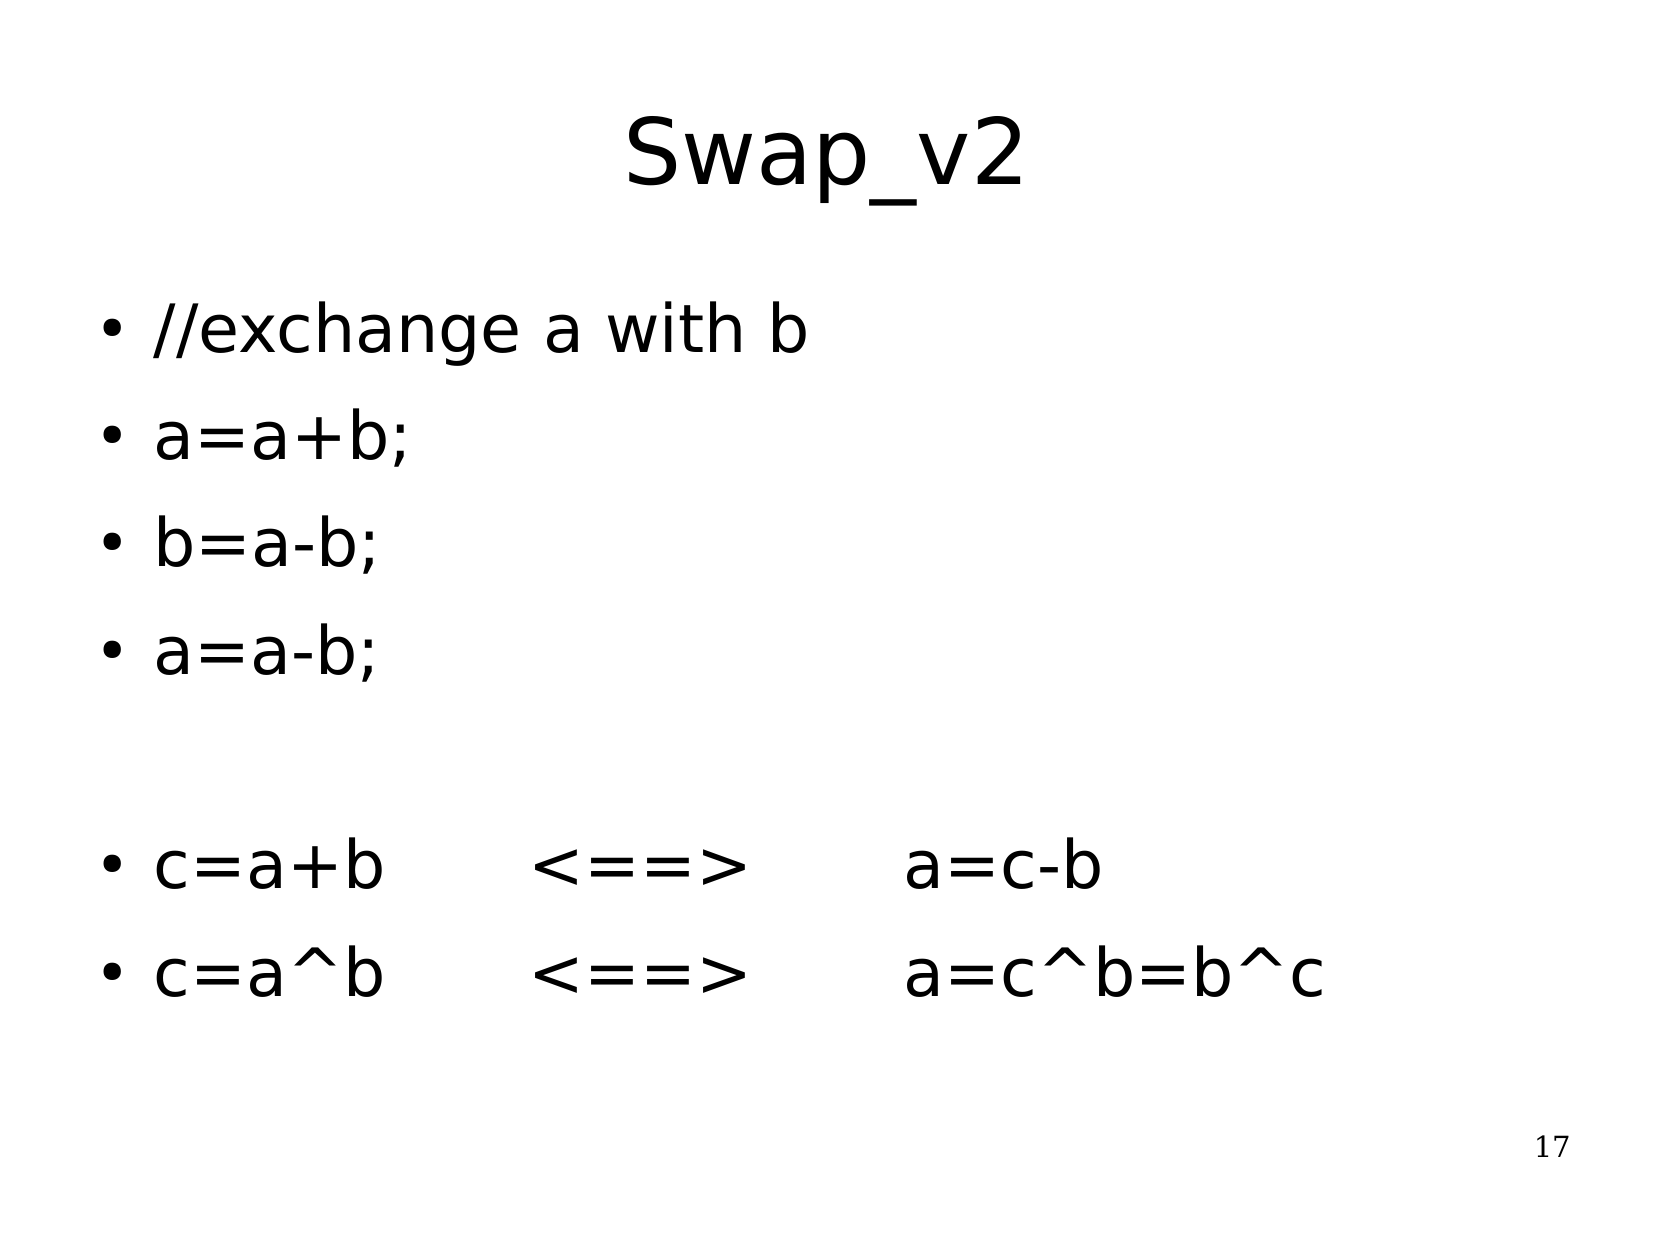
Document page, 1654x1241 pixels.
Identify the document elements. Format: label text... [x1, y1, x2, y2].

list //exchange a with b a=a+b; b=a-b; a=a-b; c=a+b <==> a=c-b c=a^b <==> a=c^b=b^c [82, 290, 1571, 1051]
title Swap_v2 [82, 49, 1571, 257]
